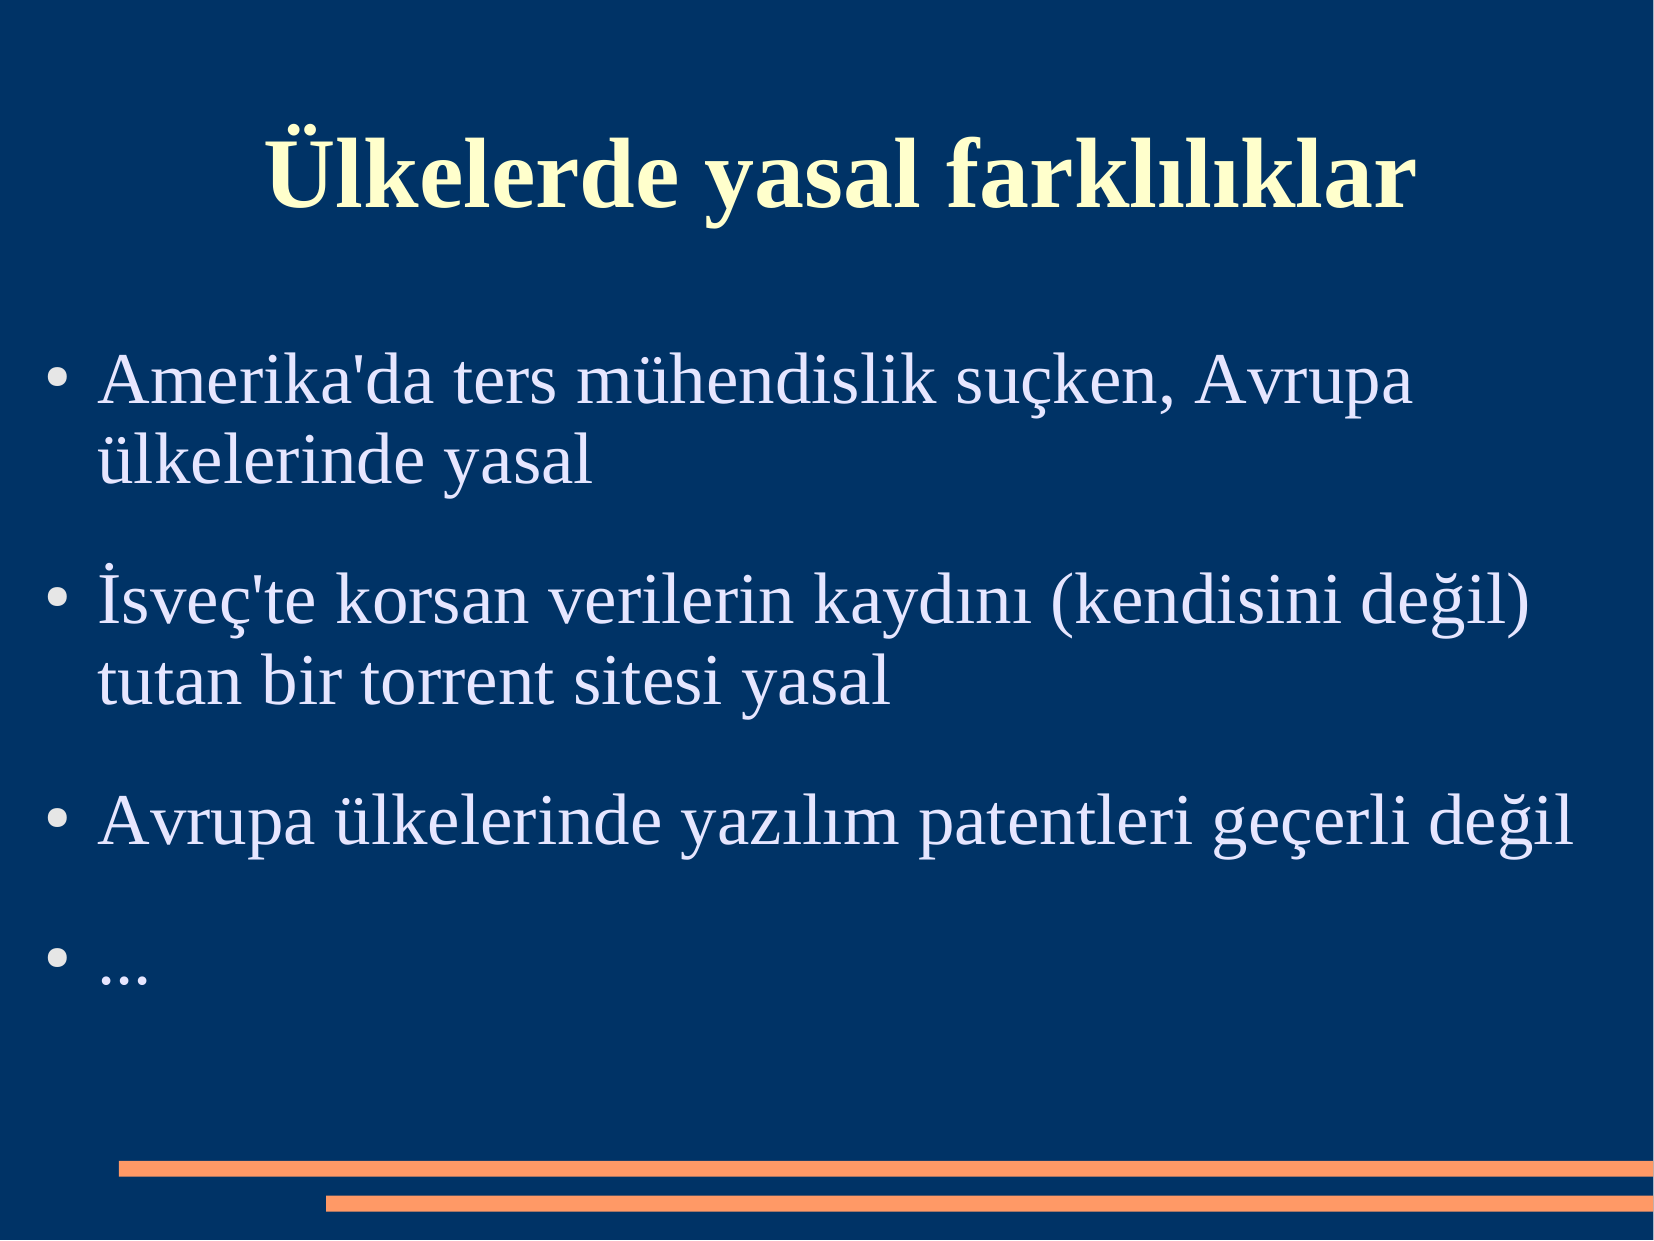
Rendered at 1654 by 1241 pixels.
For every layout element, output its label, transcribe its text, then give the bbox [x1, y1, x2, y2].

list Amerika'da ters mühendislik suçken, Avrupa ülkelerinde yasal İsveç'te korsan verilerin kaydını (kendisini değil) tutan bir torrent sitesi yasal Avrupa ülkelerinde yazılım patentleri geçerli değil ... [26, 338, 1624, 1140]
title Ülkelerde yasal farklılıklar [87, 62, 1595, 285]
